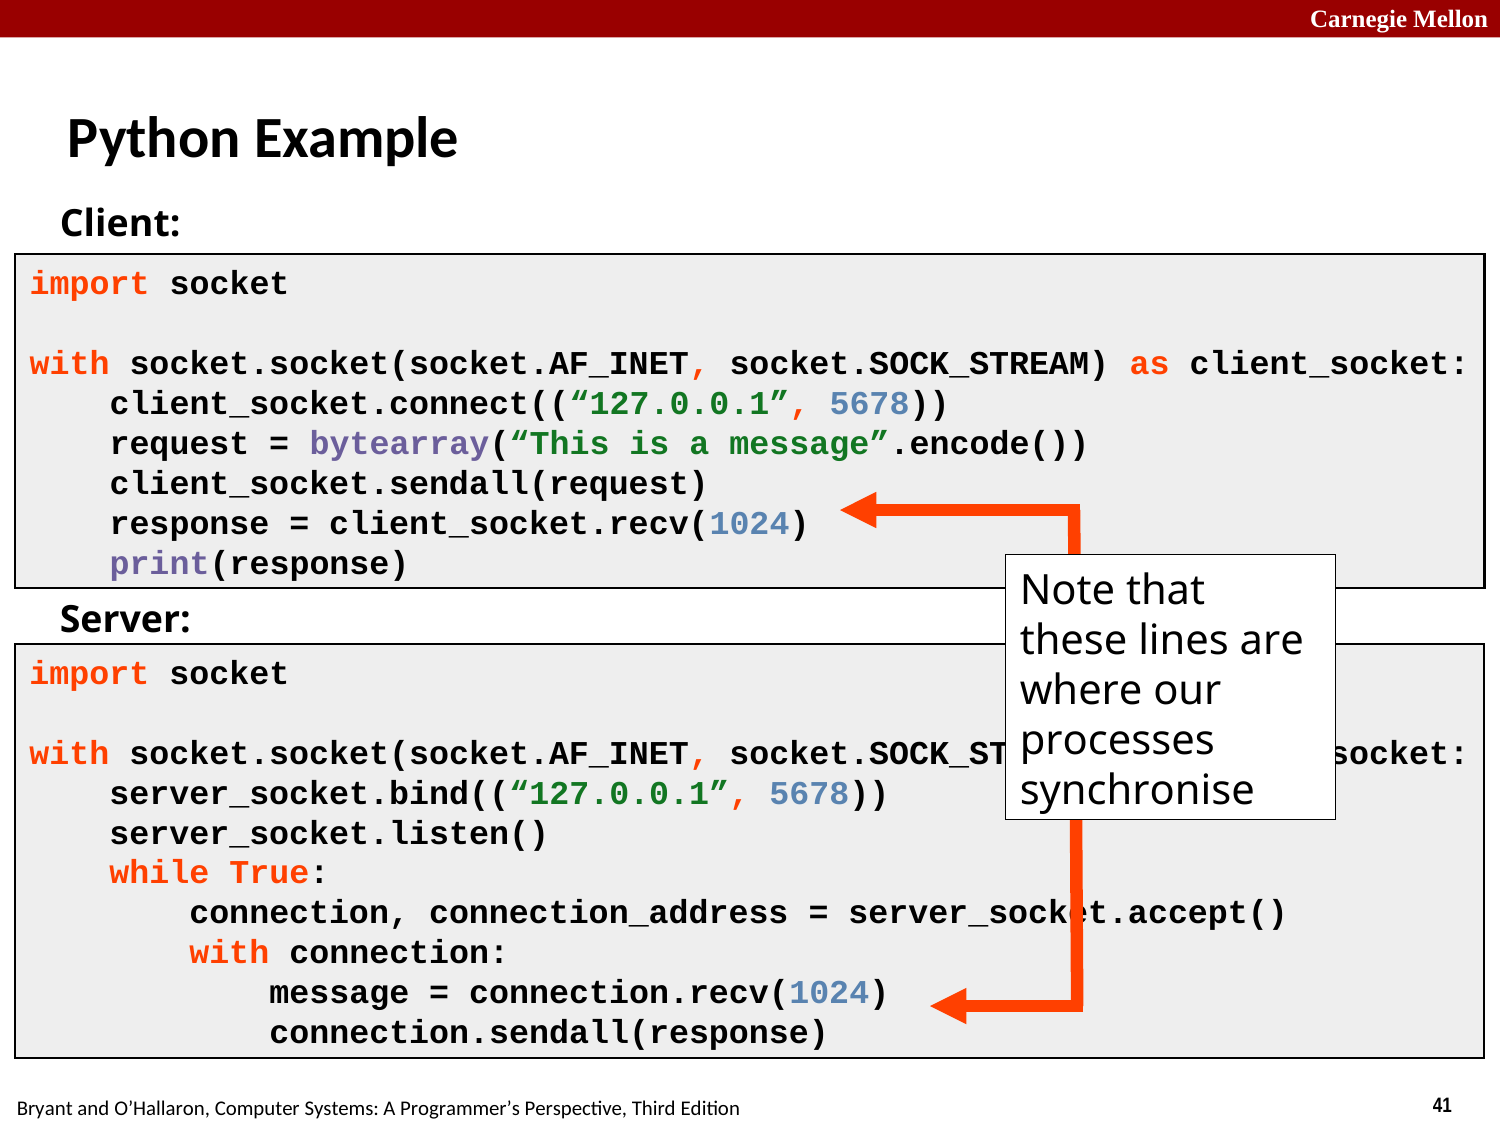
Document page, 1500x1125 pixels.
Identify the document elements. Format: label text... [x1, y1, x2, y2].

text_box Note that these lines are where our processes synchronise [1005, 554, 1336, 820]
title Python Example [52, 71, 1299, 197]
text_box Client: [45, 191, 511, 252]
text_box import socket with socket.socket(socket.AF_INET, socket.SOCK_STREAM) as server_socket: server_socket.bind((“127.0.0.1”, 5678)) server_socket.listen() while True: connection, connection_address = server_socket.accept() with connection: message = connection.recv(1024) connection.sendall(response) [14, 643, 1485, 1058]
text_box Server: [45, 587, 511, 648]
text_box import socket with socket.socket(socket.AF_INET, socket.SOCK_STREAM) as client_socket: client_socket.connect((“127.0.0.1”, 5678)) request = bytearray(“This is a message”.encode()) client_socket.sendall(request) response = client_socket.recv(1024) print(response) [14, 253, 1485, 589]
